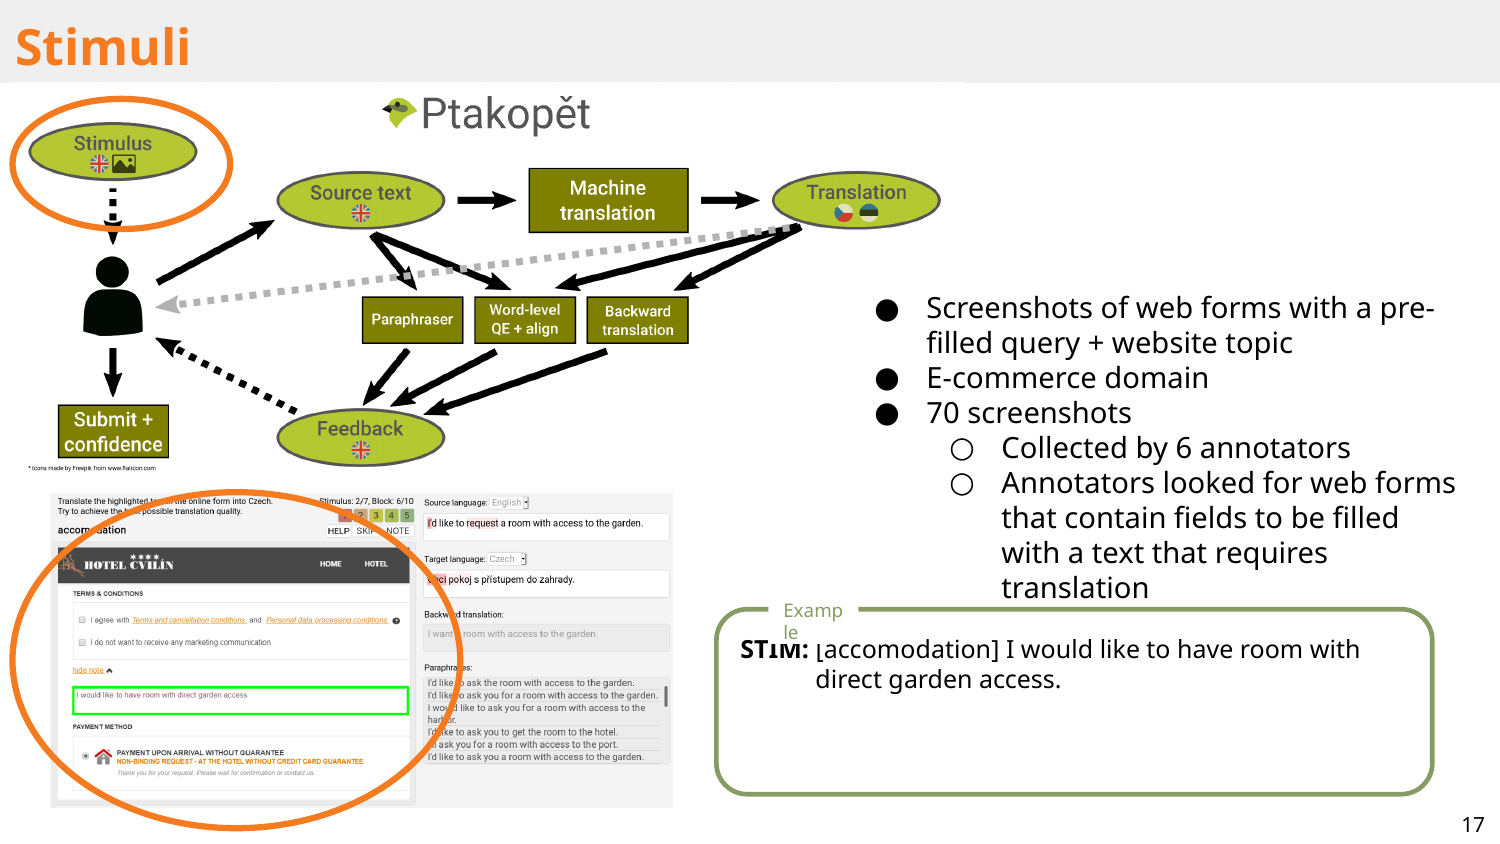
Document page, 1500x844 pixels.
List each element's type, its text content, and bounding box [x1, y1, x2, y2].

text_box Example [768, 598, 859, 644]
picture [50, 496, 457, 808]
slide_number 1 [1410, 807, 1500, 844]
text_box STIM: [accomodation] I would like to have room with direct garden access. [716, 609, 1433, 795]
title Stimuli [0, 0, 1500, 83]
picture [50, 492, 187, 561]
picture [12, 82, 963, 474]
picture [285, 492, 673, 808]
picture [50, 760, 119, 808]
picture [16, 102, 226, 225]
text_box Screenshots of web forms with a pre-filled query + website topic E-commerce domain 70 screenshots Collected by 6 annotators Annotators looked for web forms that contain fields to be filled with a text that requires translation [836, 274, 1473, 620]
